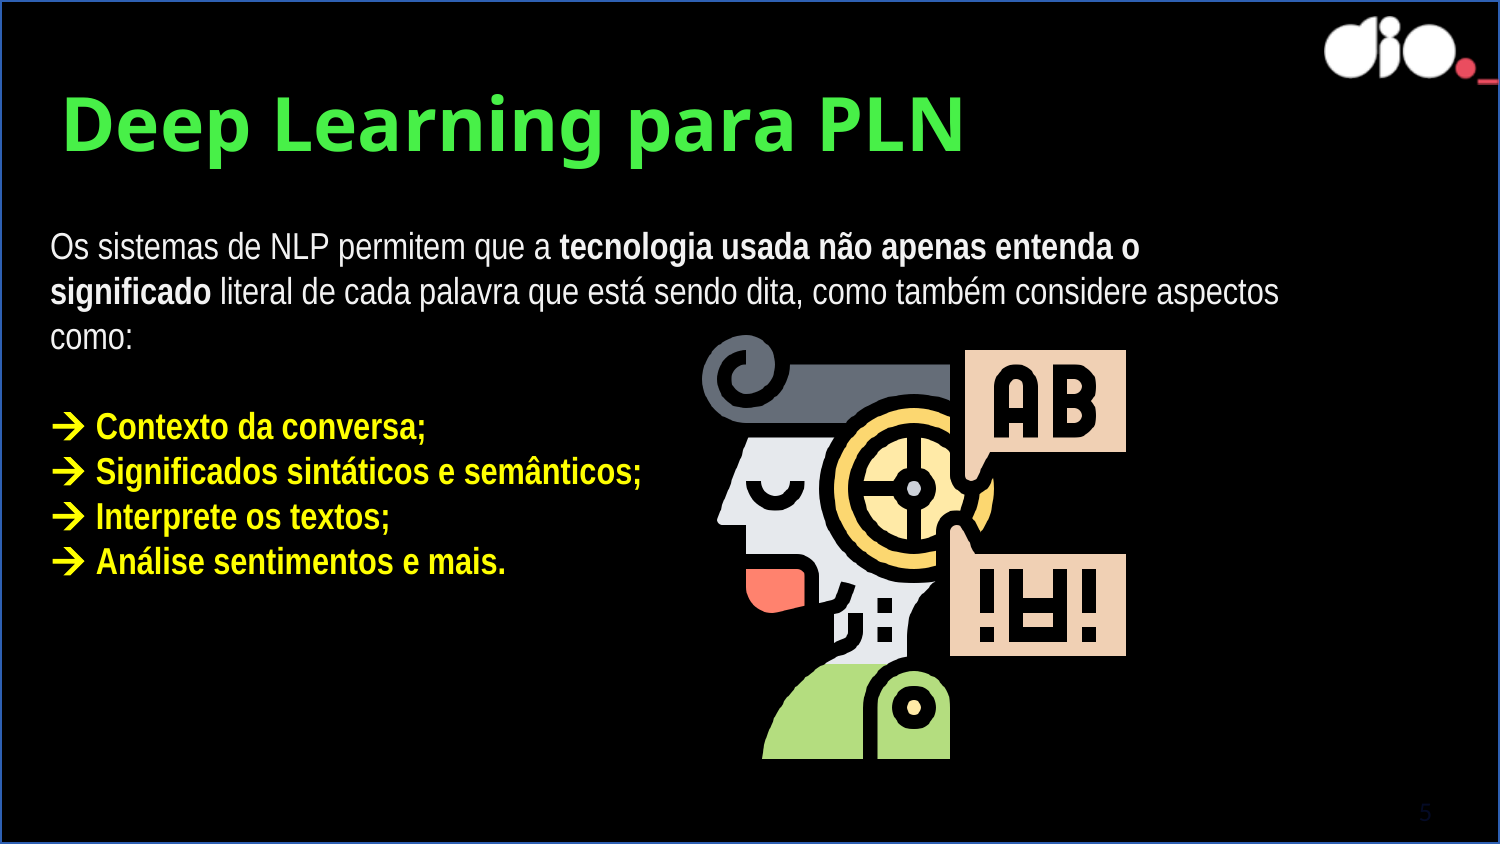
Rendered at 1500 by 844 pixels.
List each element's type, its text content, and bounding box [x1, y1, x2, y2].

text_box Deep Learning para PLN [45, 47, 1395, 166]
picture [1324, 16, 1499, 85]
picture [680, 313, 1147, 780]
text_box [0, 0, 1500, 844]
slide_number 5 [1403, 779, 1494, 844]
